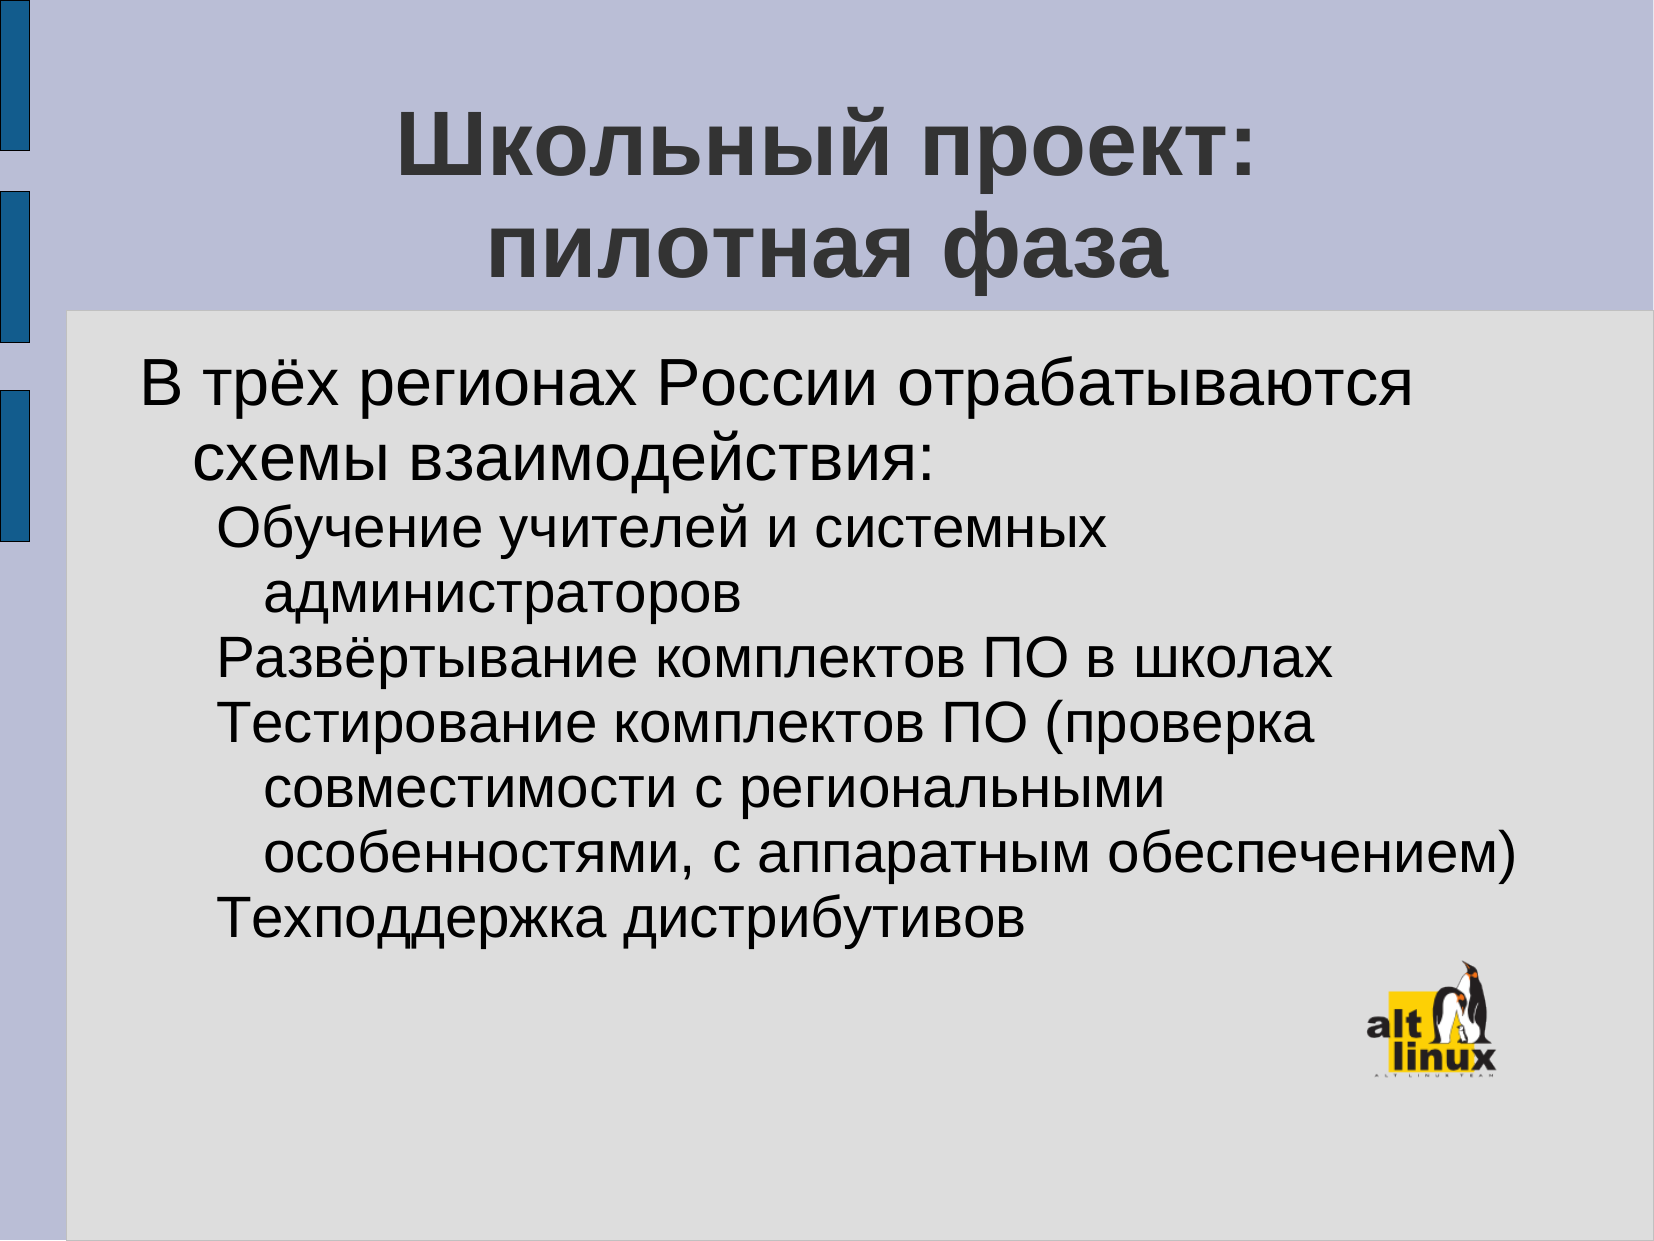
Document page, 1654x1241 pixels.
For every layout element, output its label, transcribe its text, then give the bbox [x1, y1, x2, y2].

title Школьный проект: пилотная фаза [121, 92, 1534, 298]
list В трёх регионах России отрабатываются схемы взаимодействия: Обучение учителей и системных администраторов Развёртывание комплектов ПО в школах Тестирование комплектов ПО (проверка совместимости с региональными особенностями, с аппаратным обеспечением) Техподдержка дистрибутивов [121, 344, 1534, 1112]
